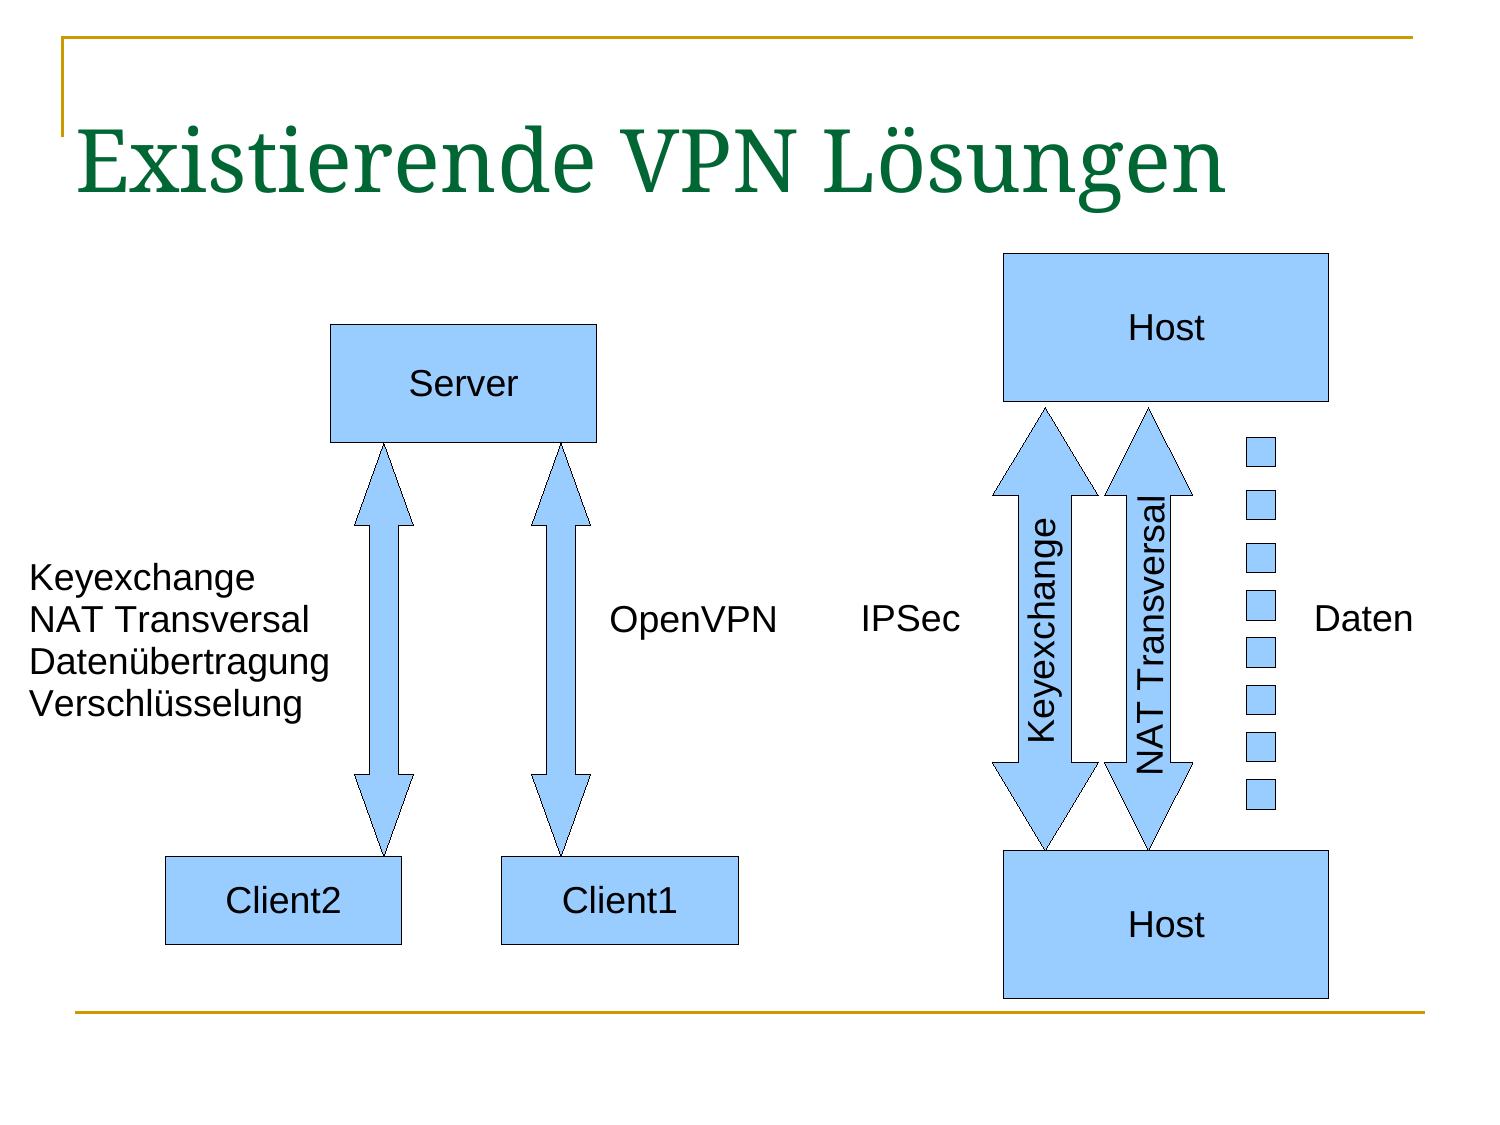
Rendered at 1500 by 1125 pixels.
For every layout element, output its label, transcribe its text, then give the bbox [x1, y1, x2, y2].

text_box [1182, 473, 1193, 496]
text_box [1246, 779, 1276, 810]
text_box Keyexchange NAT Transversal Datenübertragung Verschlüsselung [14, 549, 384, 739]
text_box Keyexchange [1012, 481, 1073, 760]
text_box NAT Transversal [1121, 460, 1182, 792]
title Existierende VPN Lösungen [75, 45, 1426, 272]
text_box Server [330, 324, 597, 443]
text_box [1104, 407, 1176, 496]
text_box [1246, 685, 1276, 715]
text_box [992, 407, 1099, 496]
text_box Client2 [165, 856, 402, 945]
text_box [1246, 590, 1276, 621]
text_box Client1 [501, 856, 739, 945]
text_box [1246, 637, 1276, 668]
text_box Daten [1299, 590, 1440, 649]
text_box [354, 442, 414, 857]
text_box [1180, 762, 1193, 789]
text_box OpenVPN [594, 591, 798, 650]
text_box [1246, 437, 1276, 467]
text_box [1104, 762, 1179, 850]
text_box [992, 738, 1099, 850]
text_box Host [1003, 253, 1329, 402]
text_box [531, 442, 591, 857]
text_box [1246, 490, 1276, 520]
text_box [1246, 732, 1276, 762]
text_box Host [1003, 850, 1329, 999]
text_box [1246, 543, 1276, 573]
text_box IPSec [845, 590, 975, 649]
